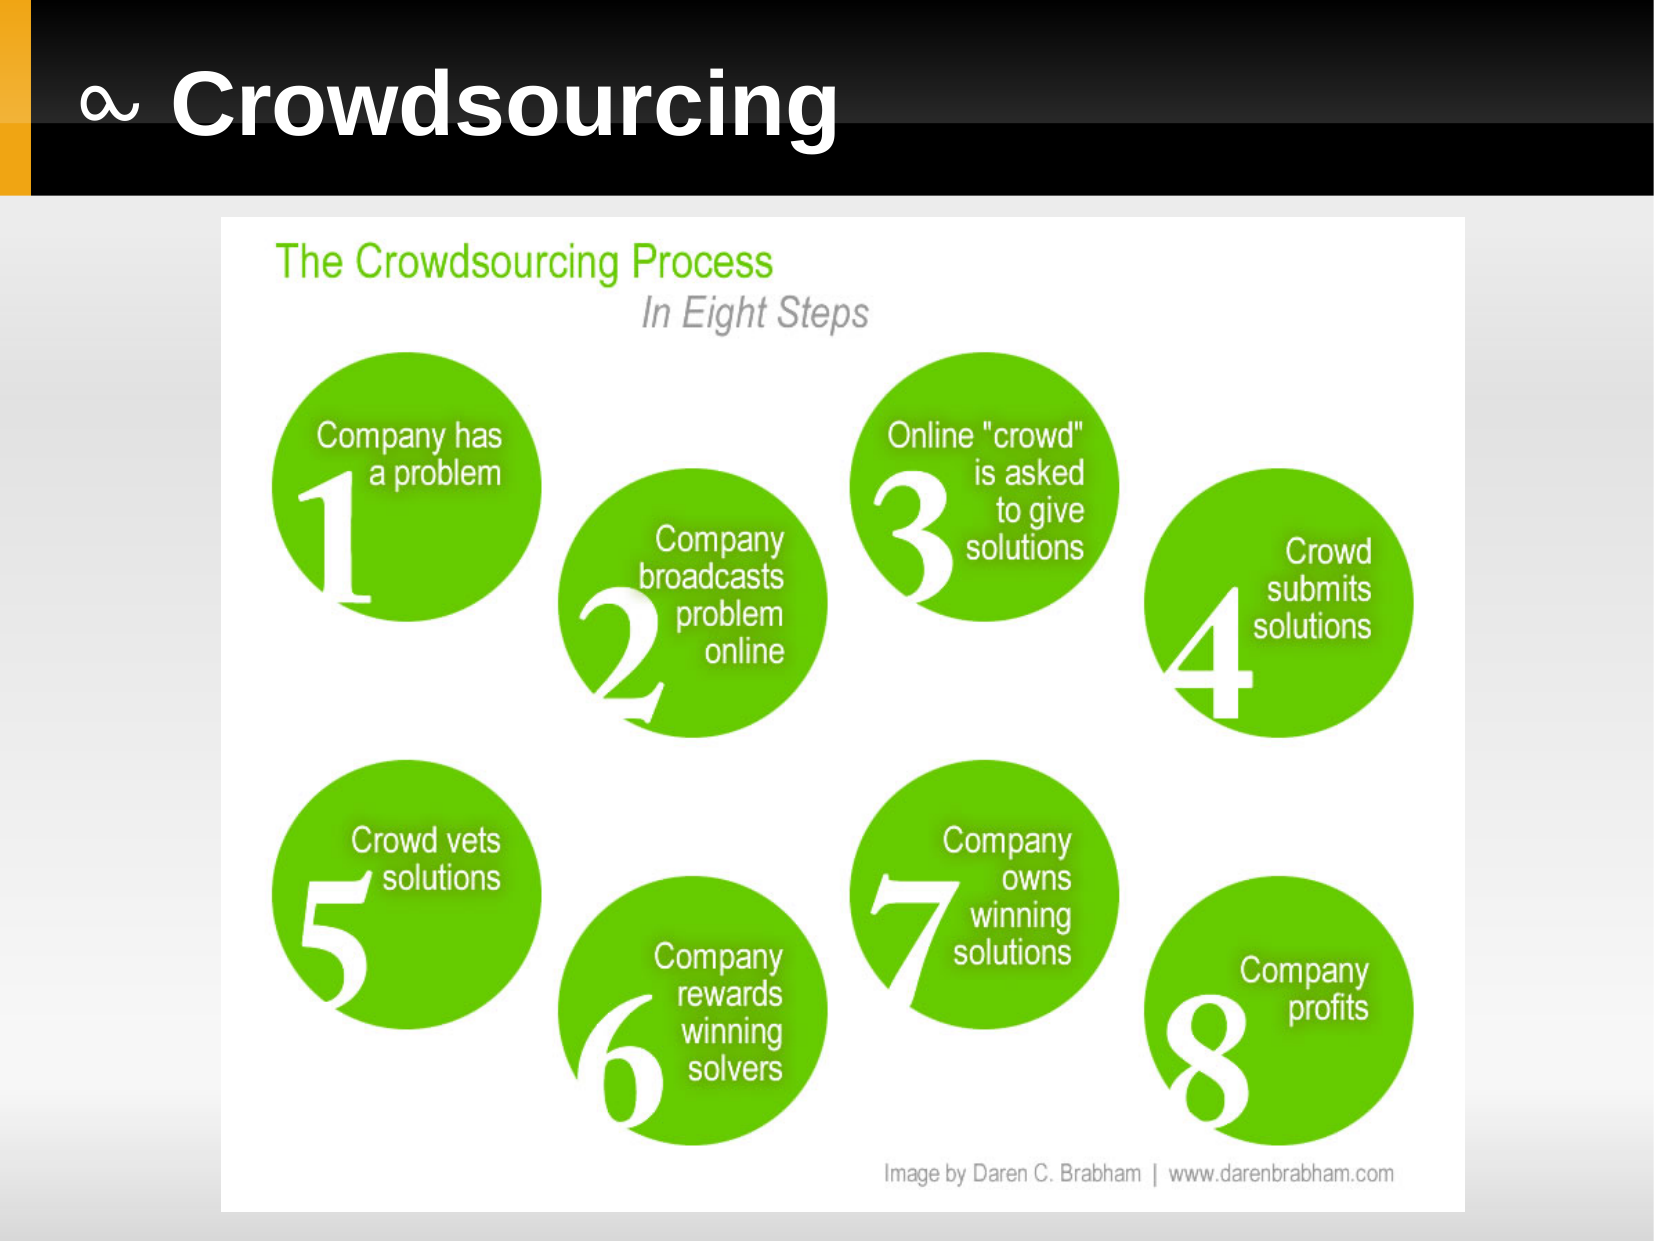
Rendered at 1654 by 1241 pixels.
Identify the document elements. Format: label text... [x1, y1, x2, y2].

picture [0, 0, 1654, 1241]
title ⧜ Crowdsourcing [76, 7, 1565, 200]
